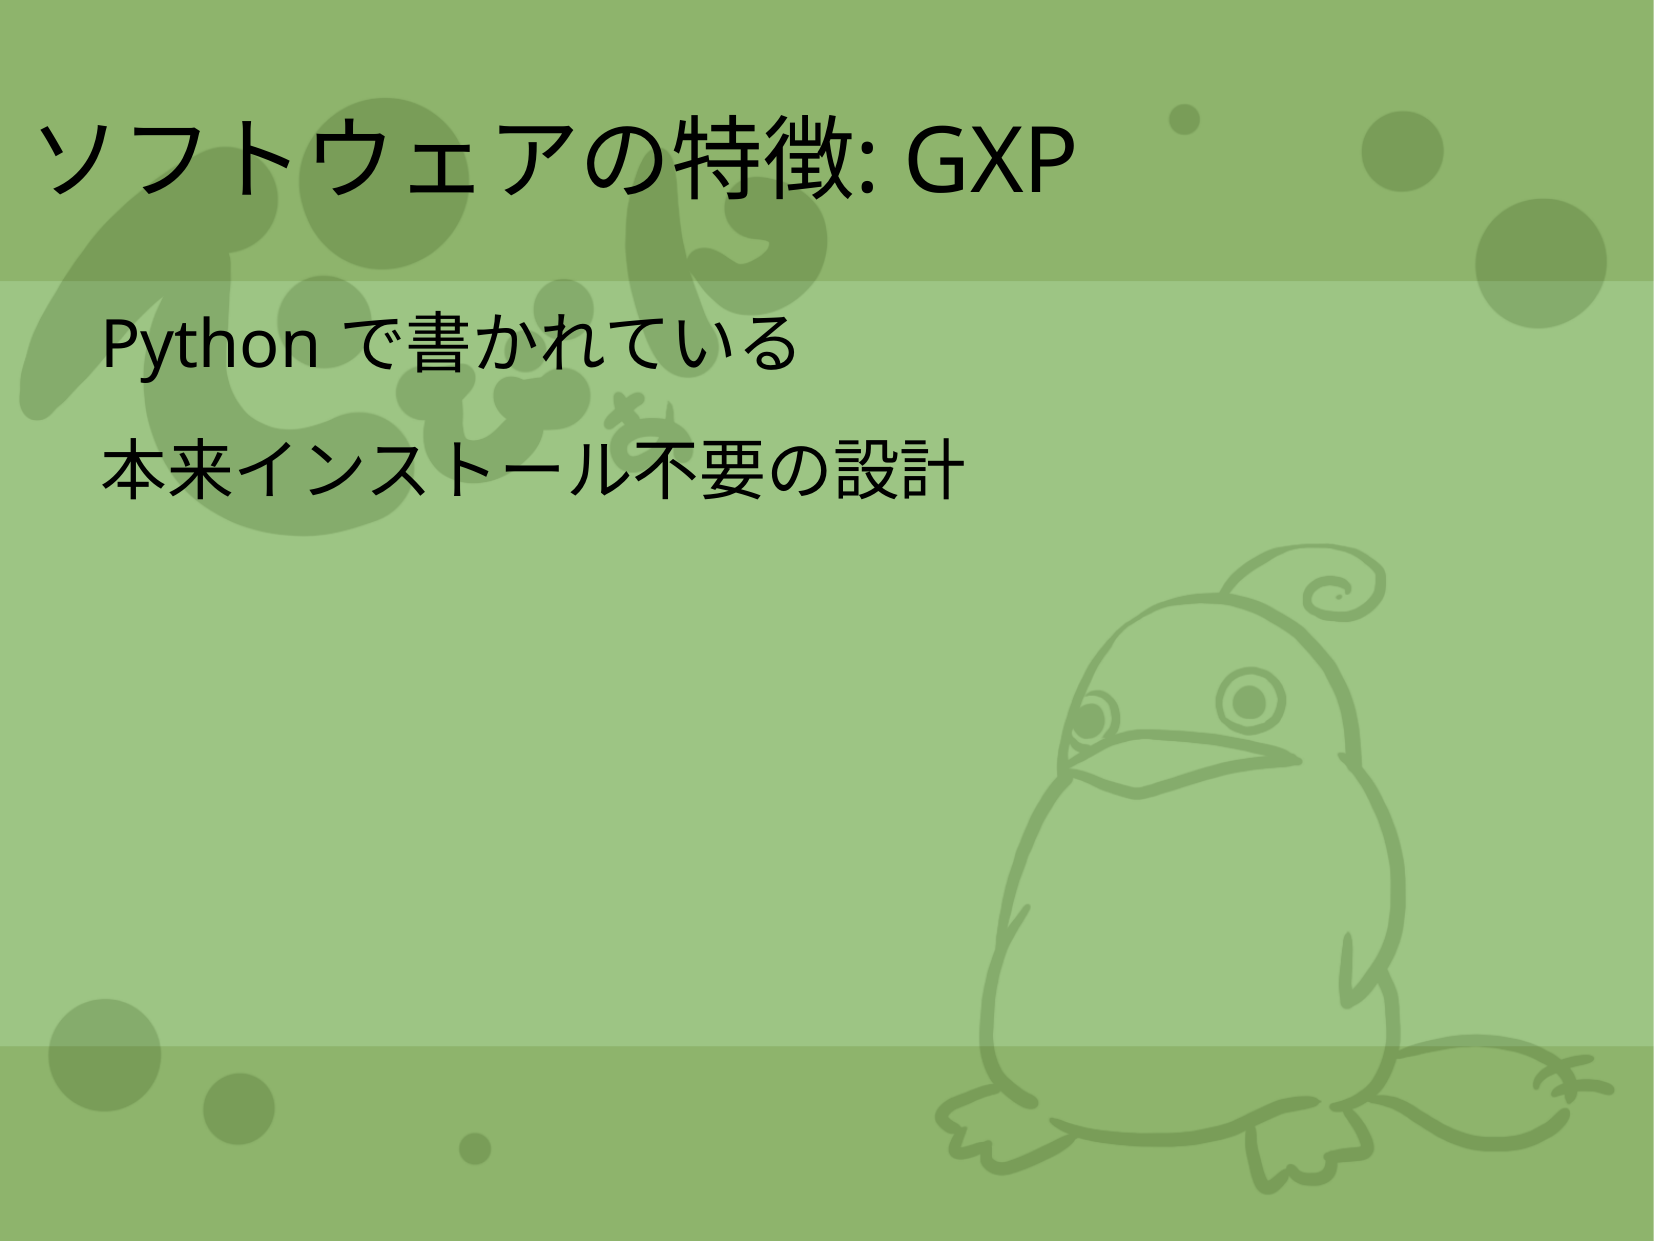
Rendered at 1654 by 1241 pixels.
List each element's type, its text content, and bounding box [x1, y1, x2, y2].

list Python で書かれている 本来インストール不要の設計 [82, 290, 1571, 1094]
title ソフトウェアの特徴: GXP [29, 56, 1625, 250]
picture [0, 0, 1654, 1241]
